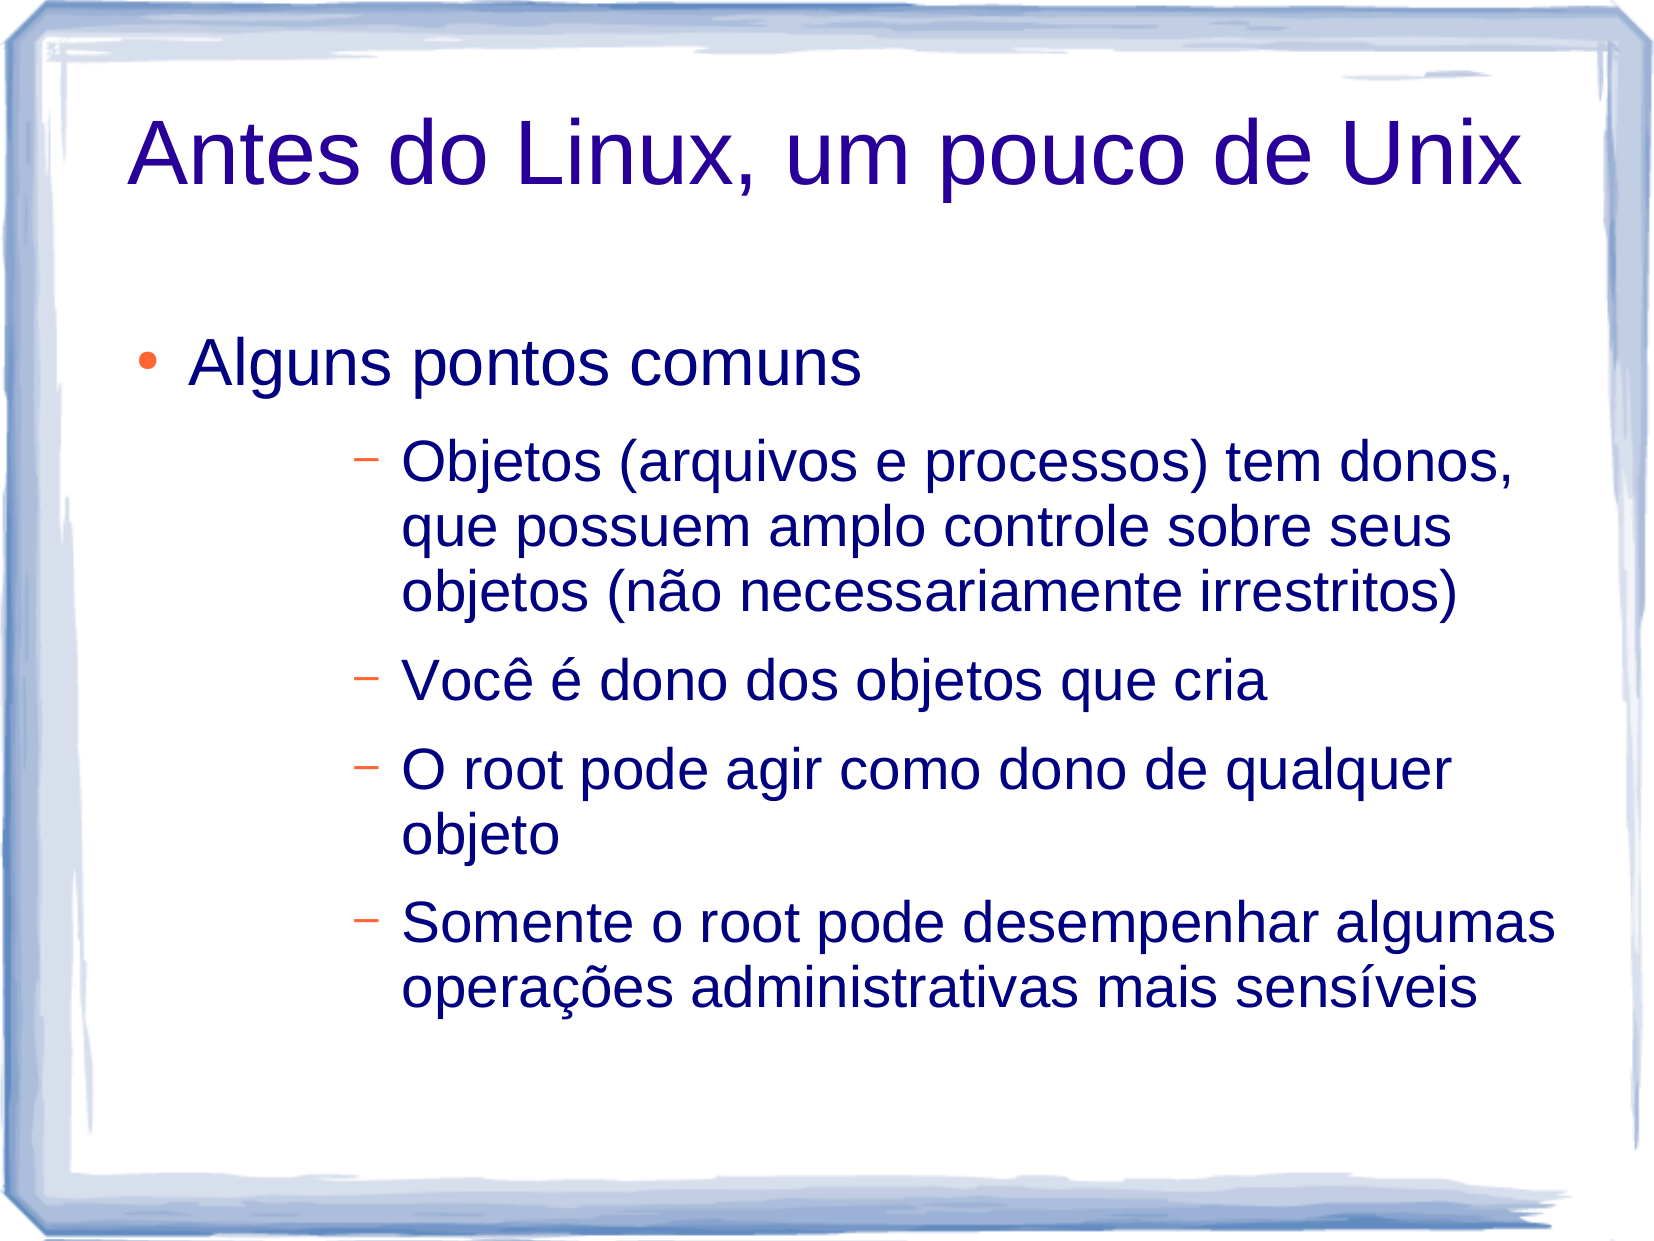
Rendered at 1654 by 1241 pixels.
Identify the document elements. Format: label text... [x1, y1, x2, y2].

title Antes do Linux, um pouco de Unix [82, 49, 1571, 257]
picture [0, 0, 1654, 1241]
list Alguns pontos comuns Objetos (arquivos e processos) tem donos, que possuem amplo controle sobre seus objetos (não necessariamente irrestritos) Você é dono dos objetos que cria O root pode agir como dono de qualquer objeto Somente o root pode desempenhar algumas operações administrativas mais sensíveis [118, 324, 1571, 1045]
